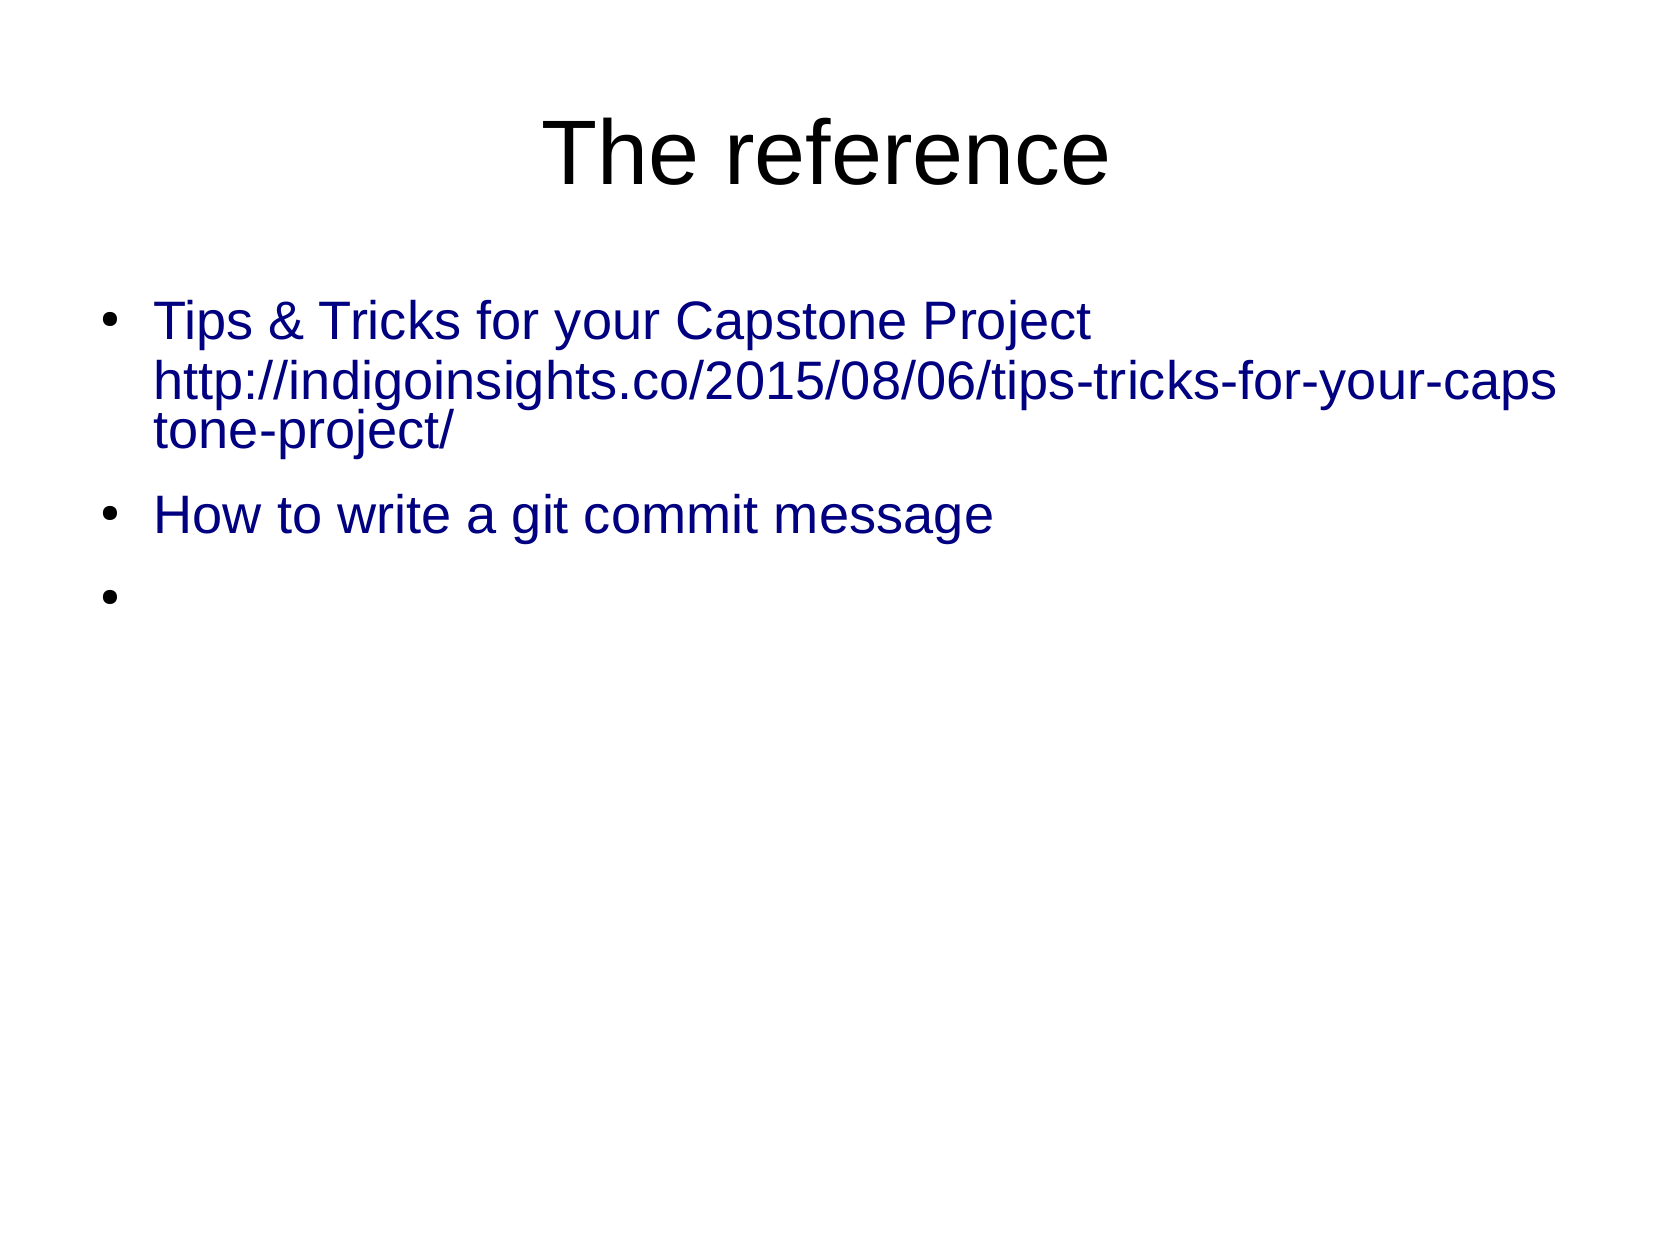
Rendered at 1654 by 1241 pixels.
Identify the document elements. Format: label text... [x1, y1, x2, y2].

title The reference [82, 49, 1571, 257]
list Tips & Tricks for your Capstone Projecthttp://indigoinsights.co/2015/08/06/tips-tricks-for-your-capstone-project/ How to write a git commit message [82, 290, 1571, 1010]
